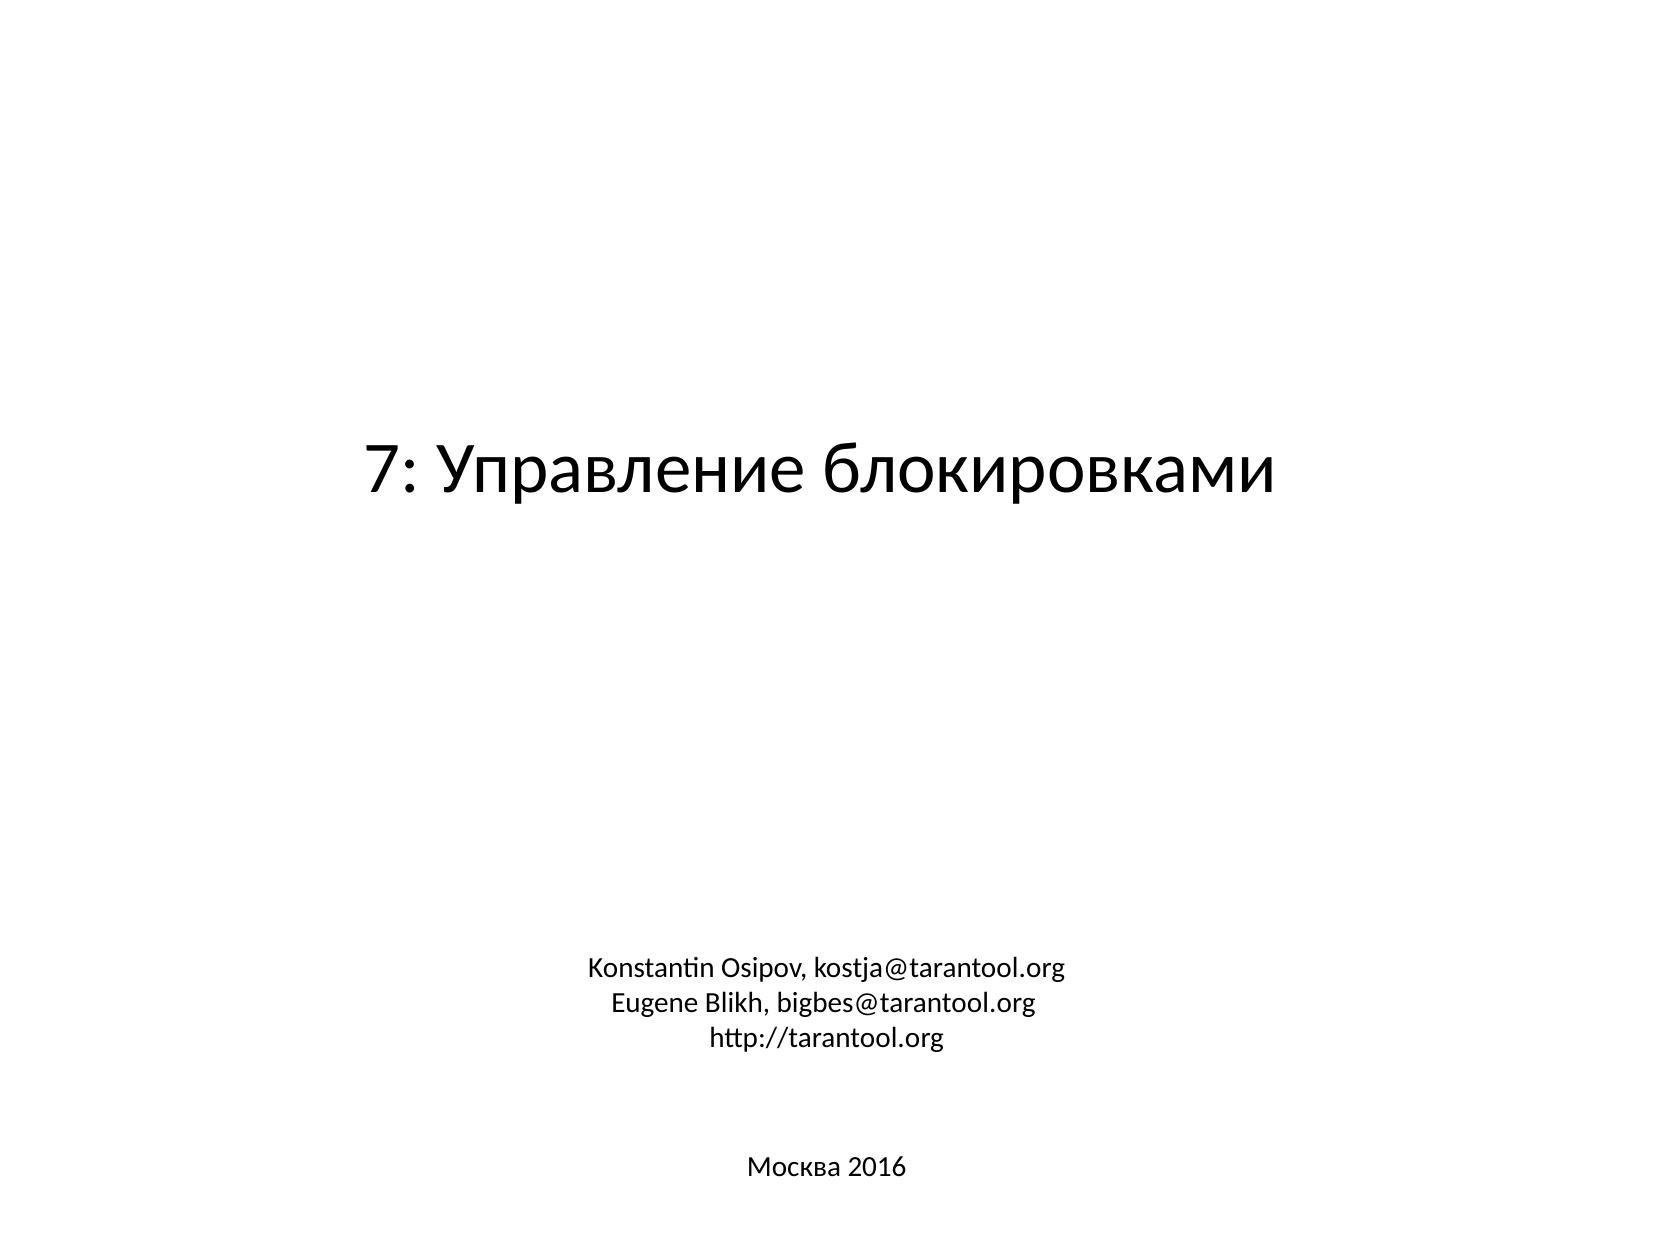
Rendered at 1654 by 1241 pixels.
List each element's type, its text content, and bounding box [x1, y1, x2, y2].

text_box Москва 2016 [0, 1139, 1654, 1190]
text_box 7: Управление блокировками [84, 412, 1557, 603]
text_box Konstantin Osipov, kostja@tarantool.org Eugene Blikh, bigbes@tarantool.org http://tarantool.org [0, 940, 1654, 1061]
